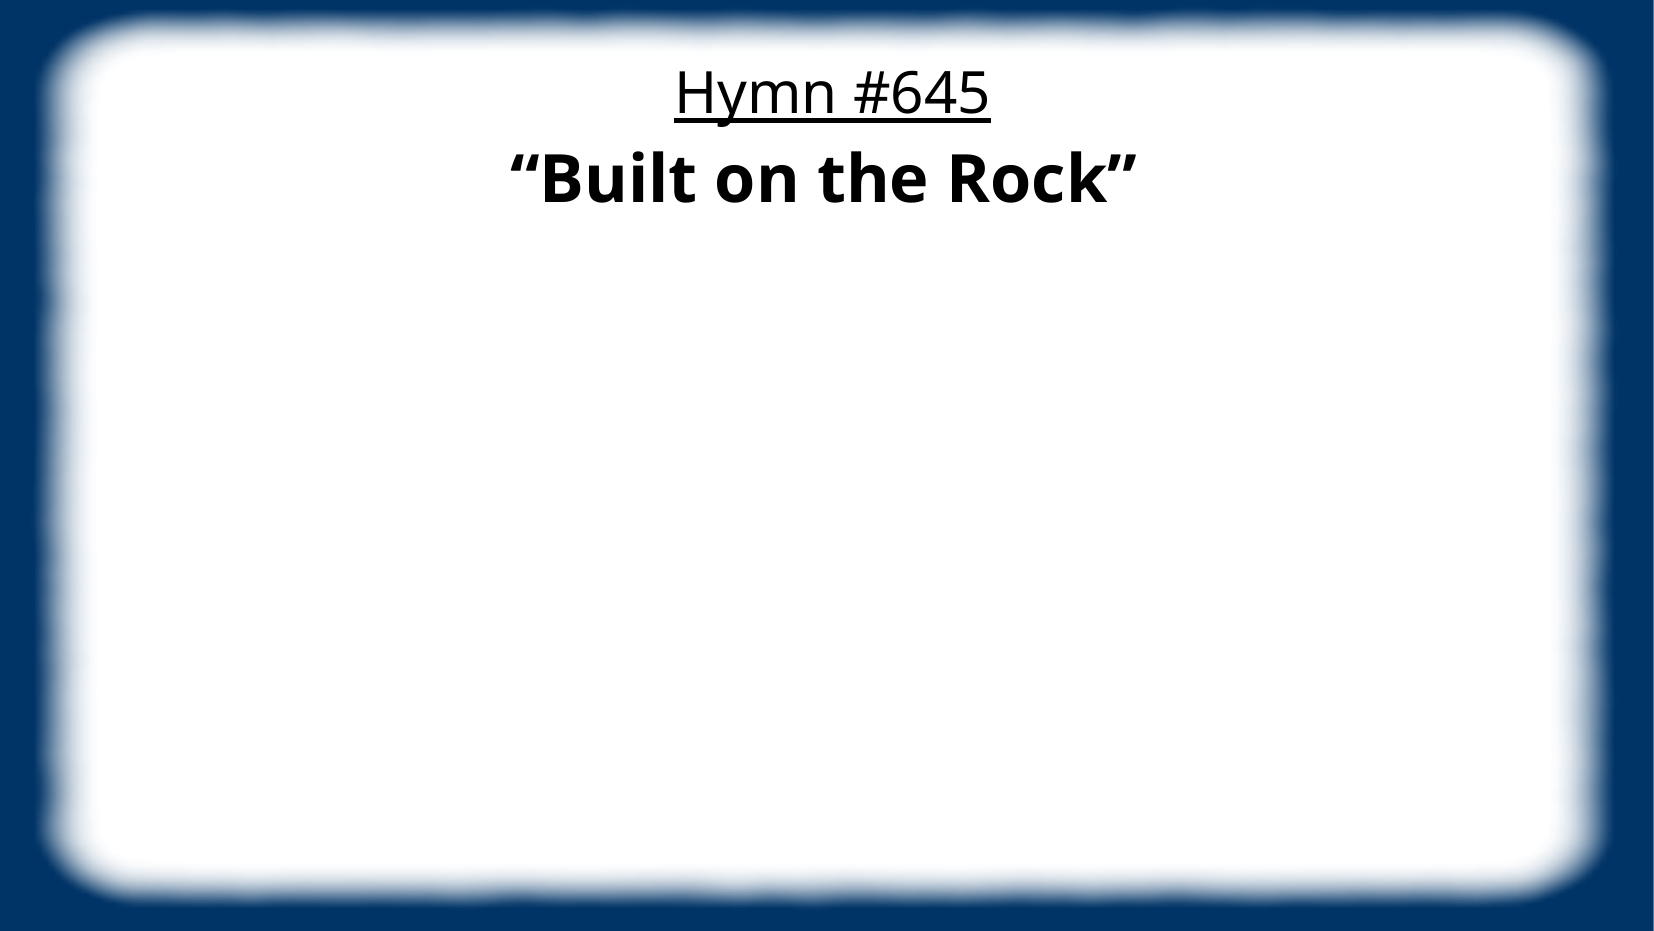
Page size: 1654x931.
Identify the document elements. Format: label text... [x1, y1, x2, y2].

text_box Hymn #645 “Built on the Rock” [90, 44, 1576, 226]
picture [0, 0, 1654, 931]
